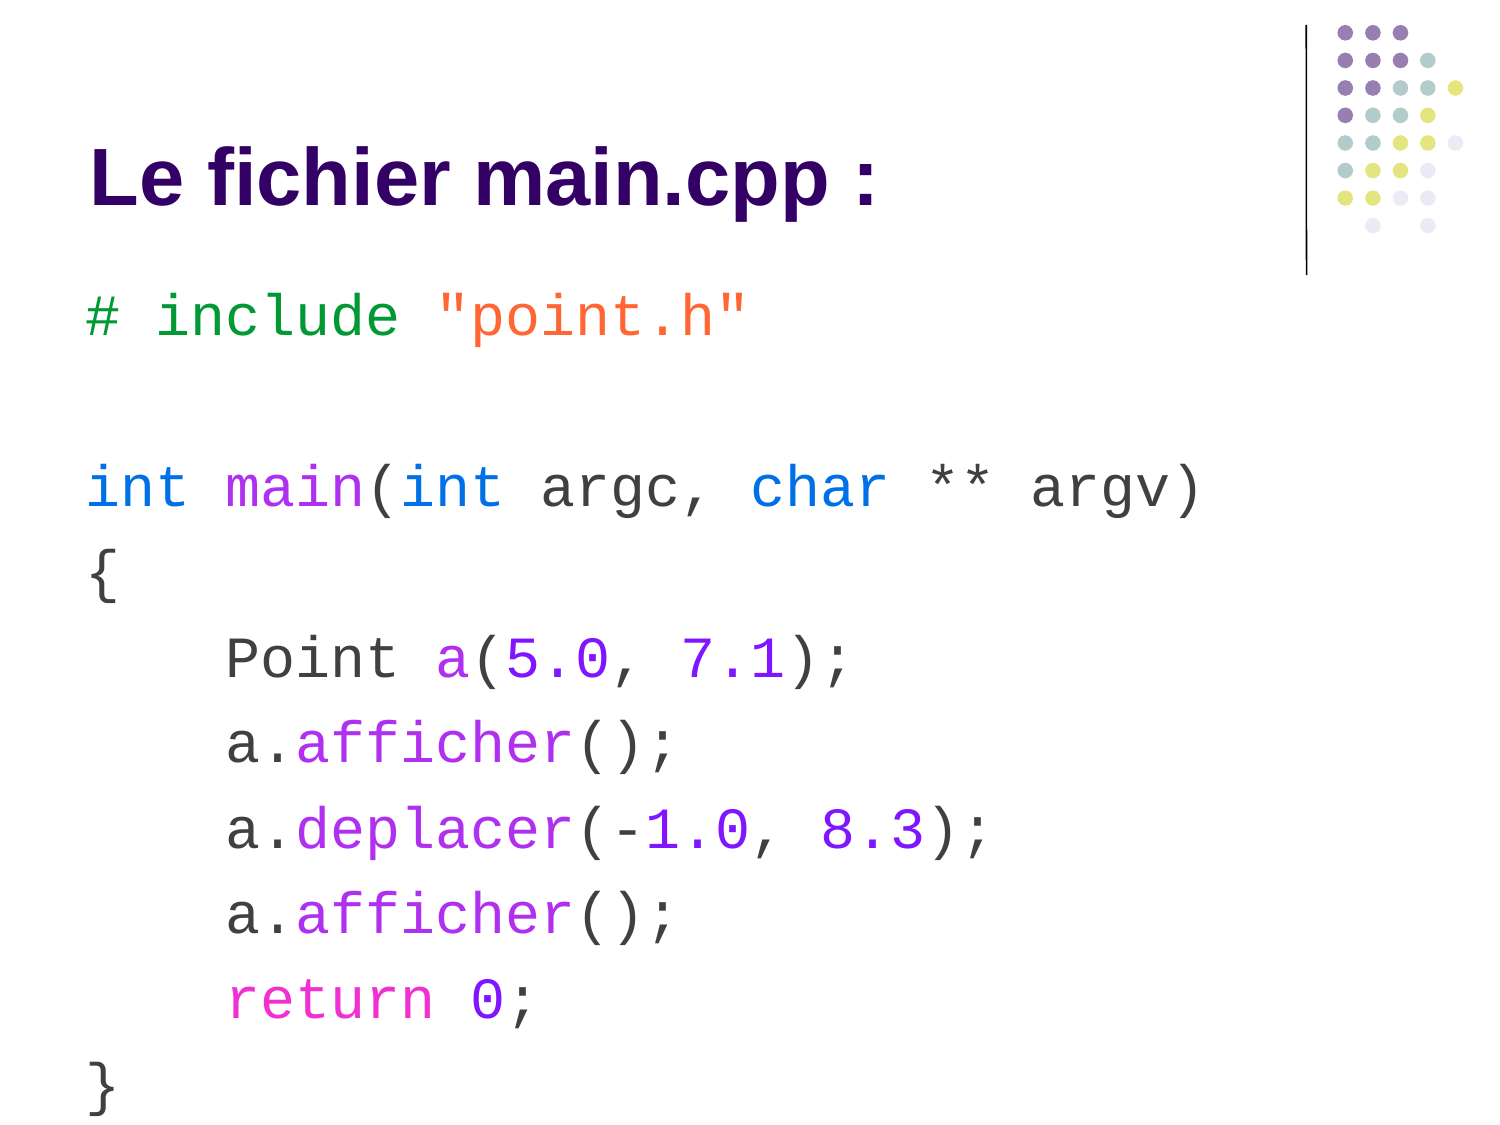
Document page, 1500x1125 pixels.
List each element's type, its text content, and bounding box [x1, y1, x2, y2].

title Le fichier main.cpp : [75, 18, 1310, 230]
list # include "point.h" int main(int argc, char ** argv) { Point a(5.0, 7.1); a.afficher(); a.deplacer(-1.0, 8.3); a.afficher(); return 0; } [70, 269, 1418, 1125]
